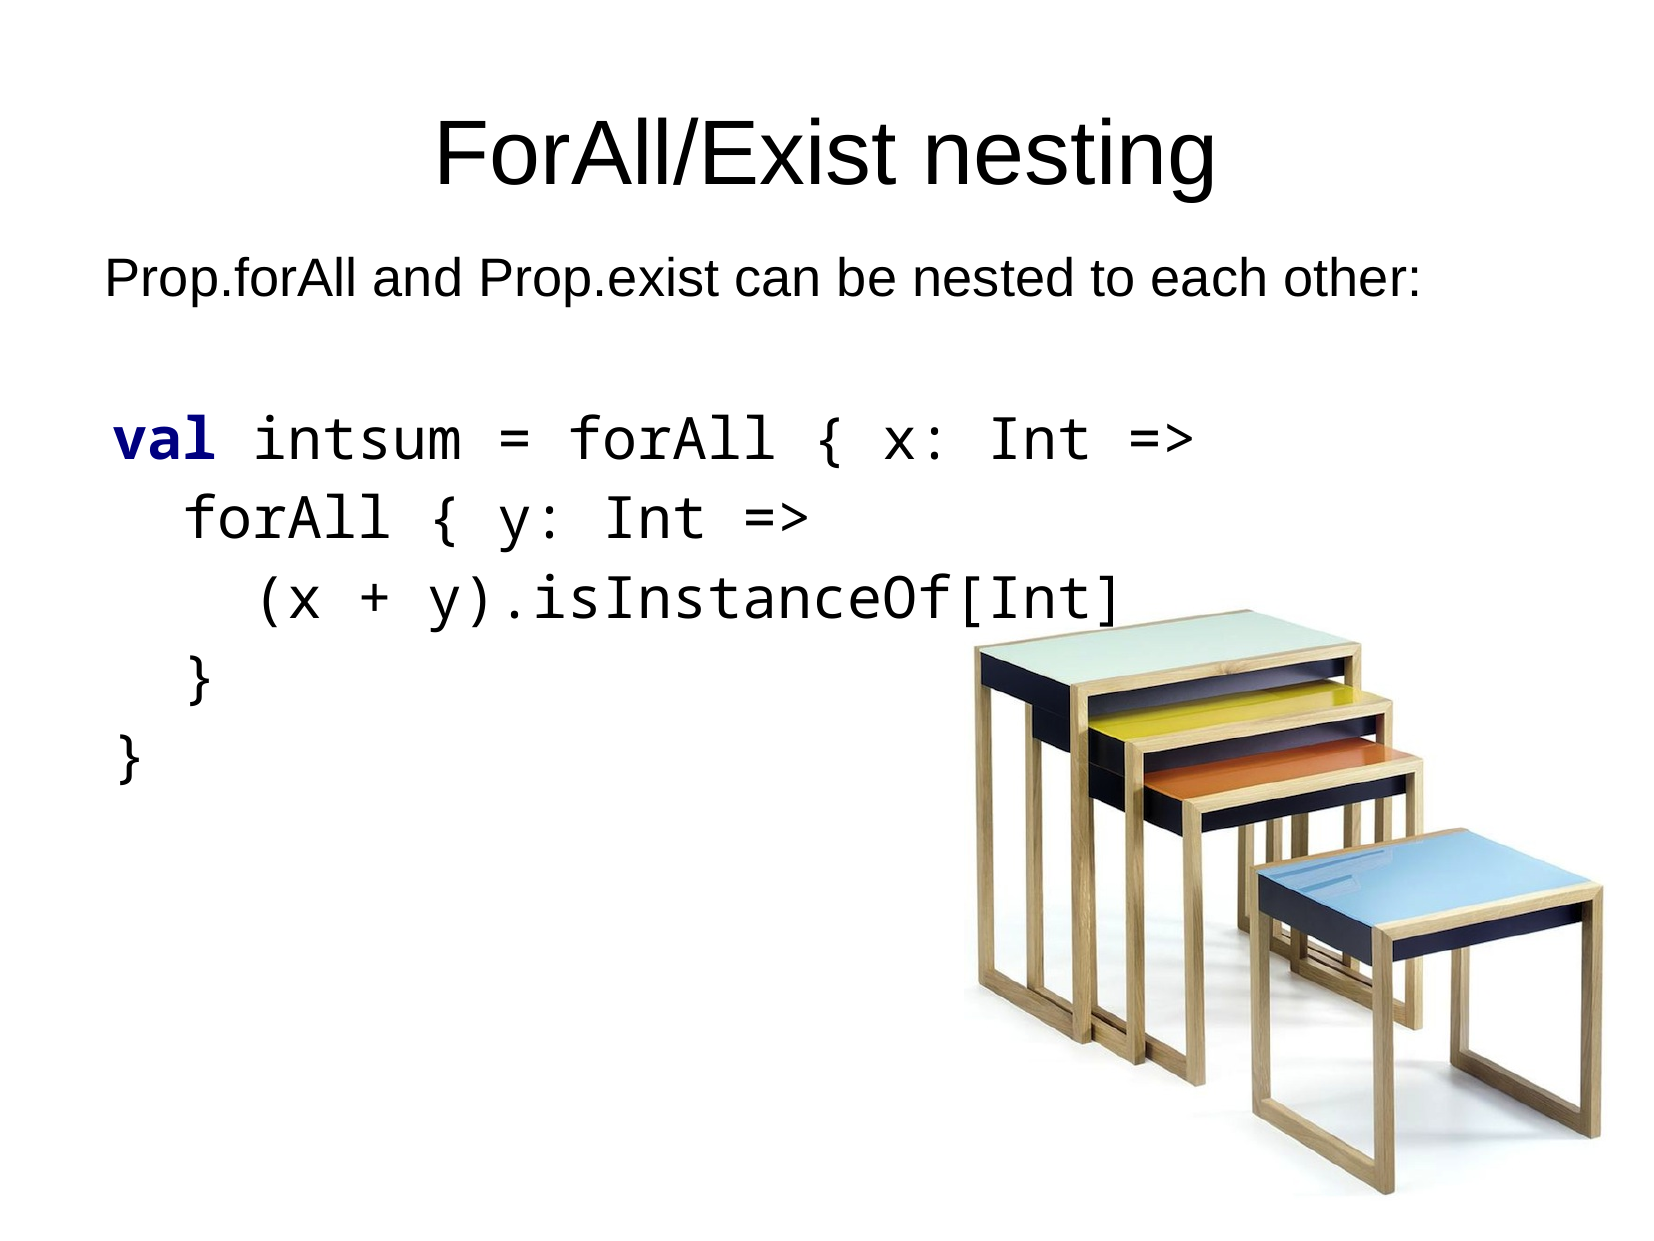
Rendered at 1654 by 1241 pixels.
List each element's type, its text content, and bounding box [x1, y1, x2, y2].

text_box val intsum = forAll { x: Int => forAll { y: Int => (x + y).isInstanceOf[Int] } } [97, 390, 1591, 696]
picture [964, 569, 1621, 1226]
title ForAll/Exist nesting [82, 49, 1571, 257]
text_box Prop.forAll and Prop.exist can be nested to each other: [90, 239, 1439, 316]
